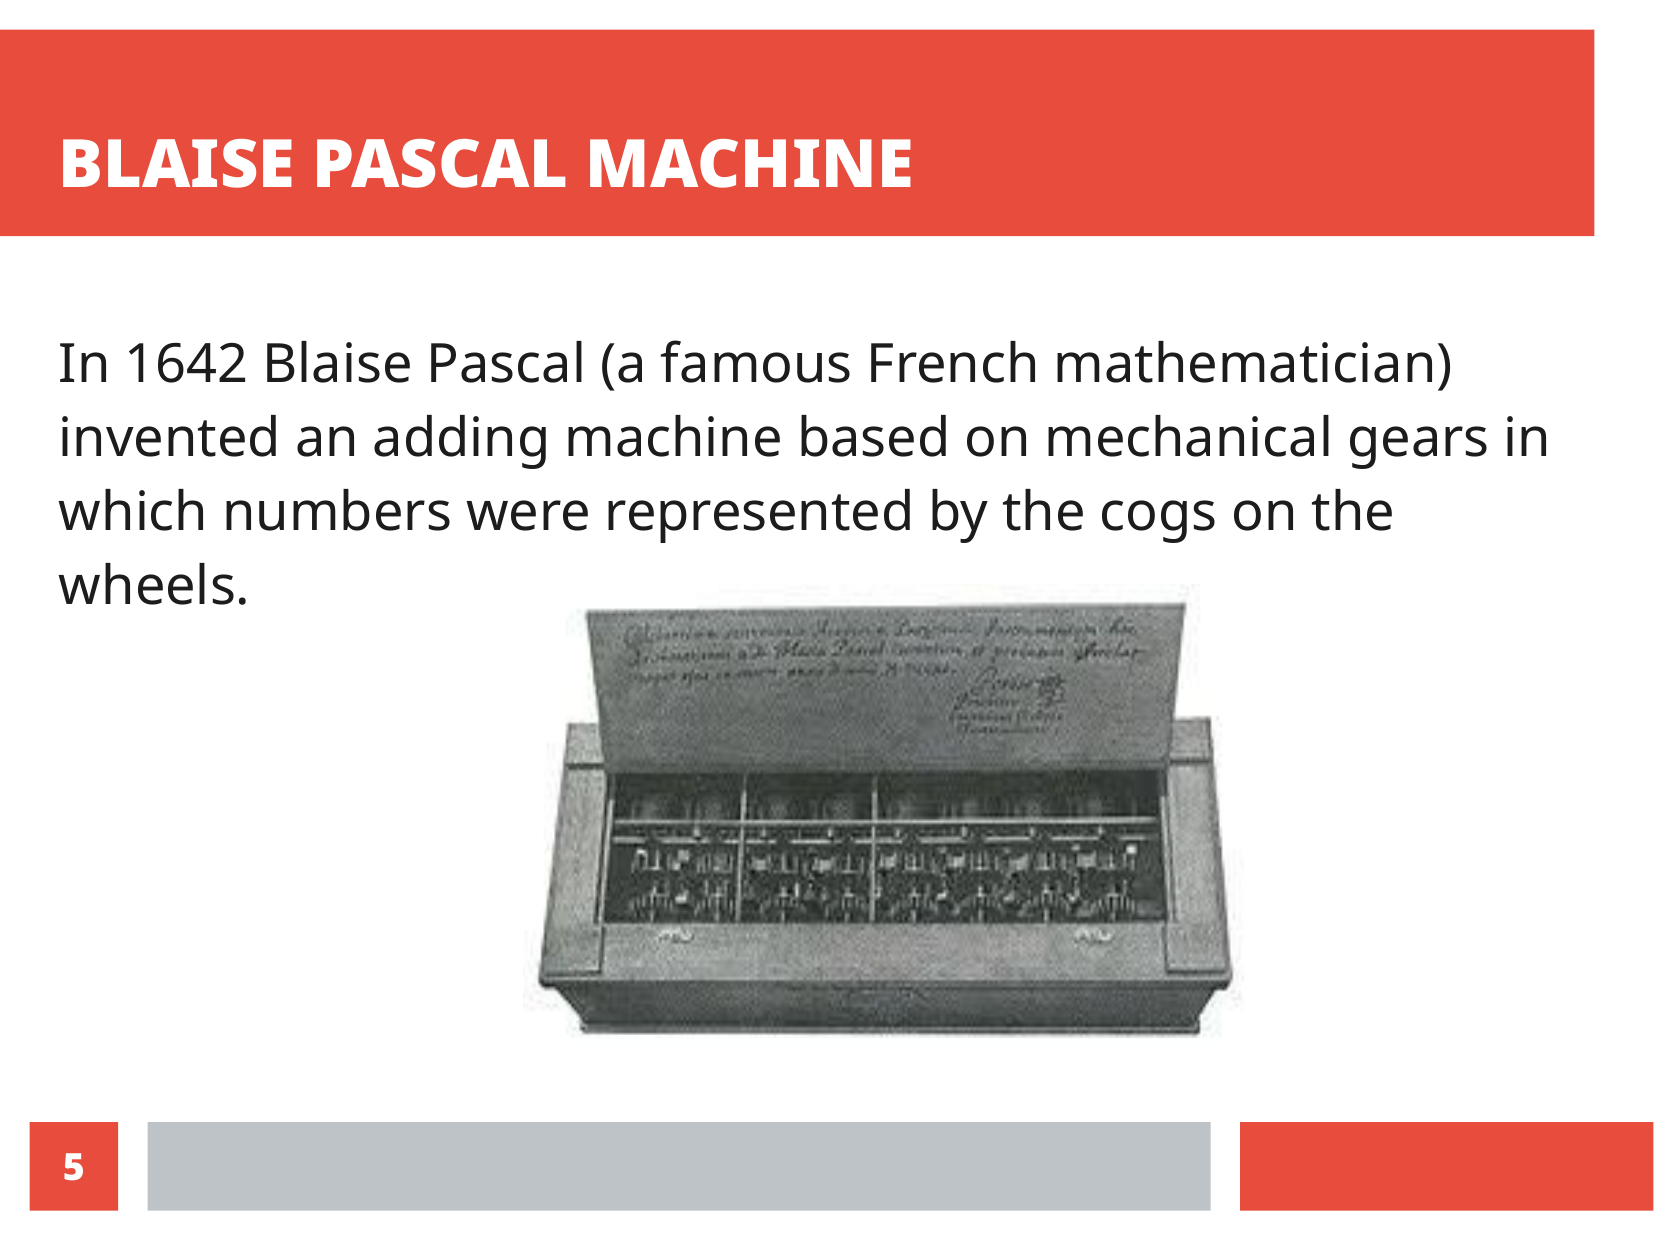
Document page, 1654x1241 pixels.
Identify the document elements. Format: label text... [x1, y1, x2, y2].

title BLAISE PASCAL MACHINE [59, 59, 1595, 207]
picture [523, 584, 1261, 1066]
list In 1642 Blaise Pascal (a famous French mathematician) invented an adding machine based on mechanical gears in which numbers were represented by the cogs on the wheels. [59, 324, 1565, 1093]
